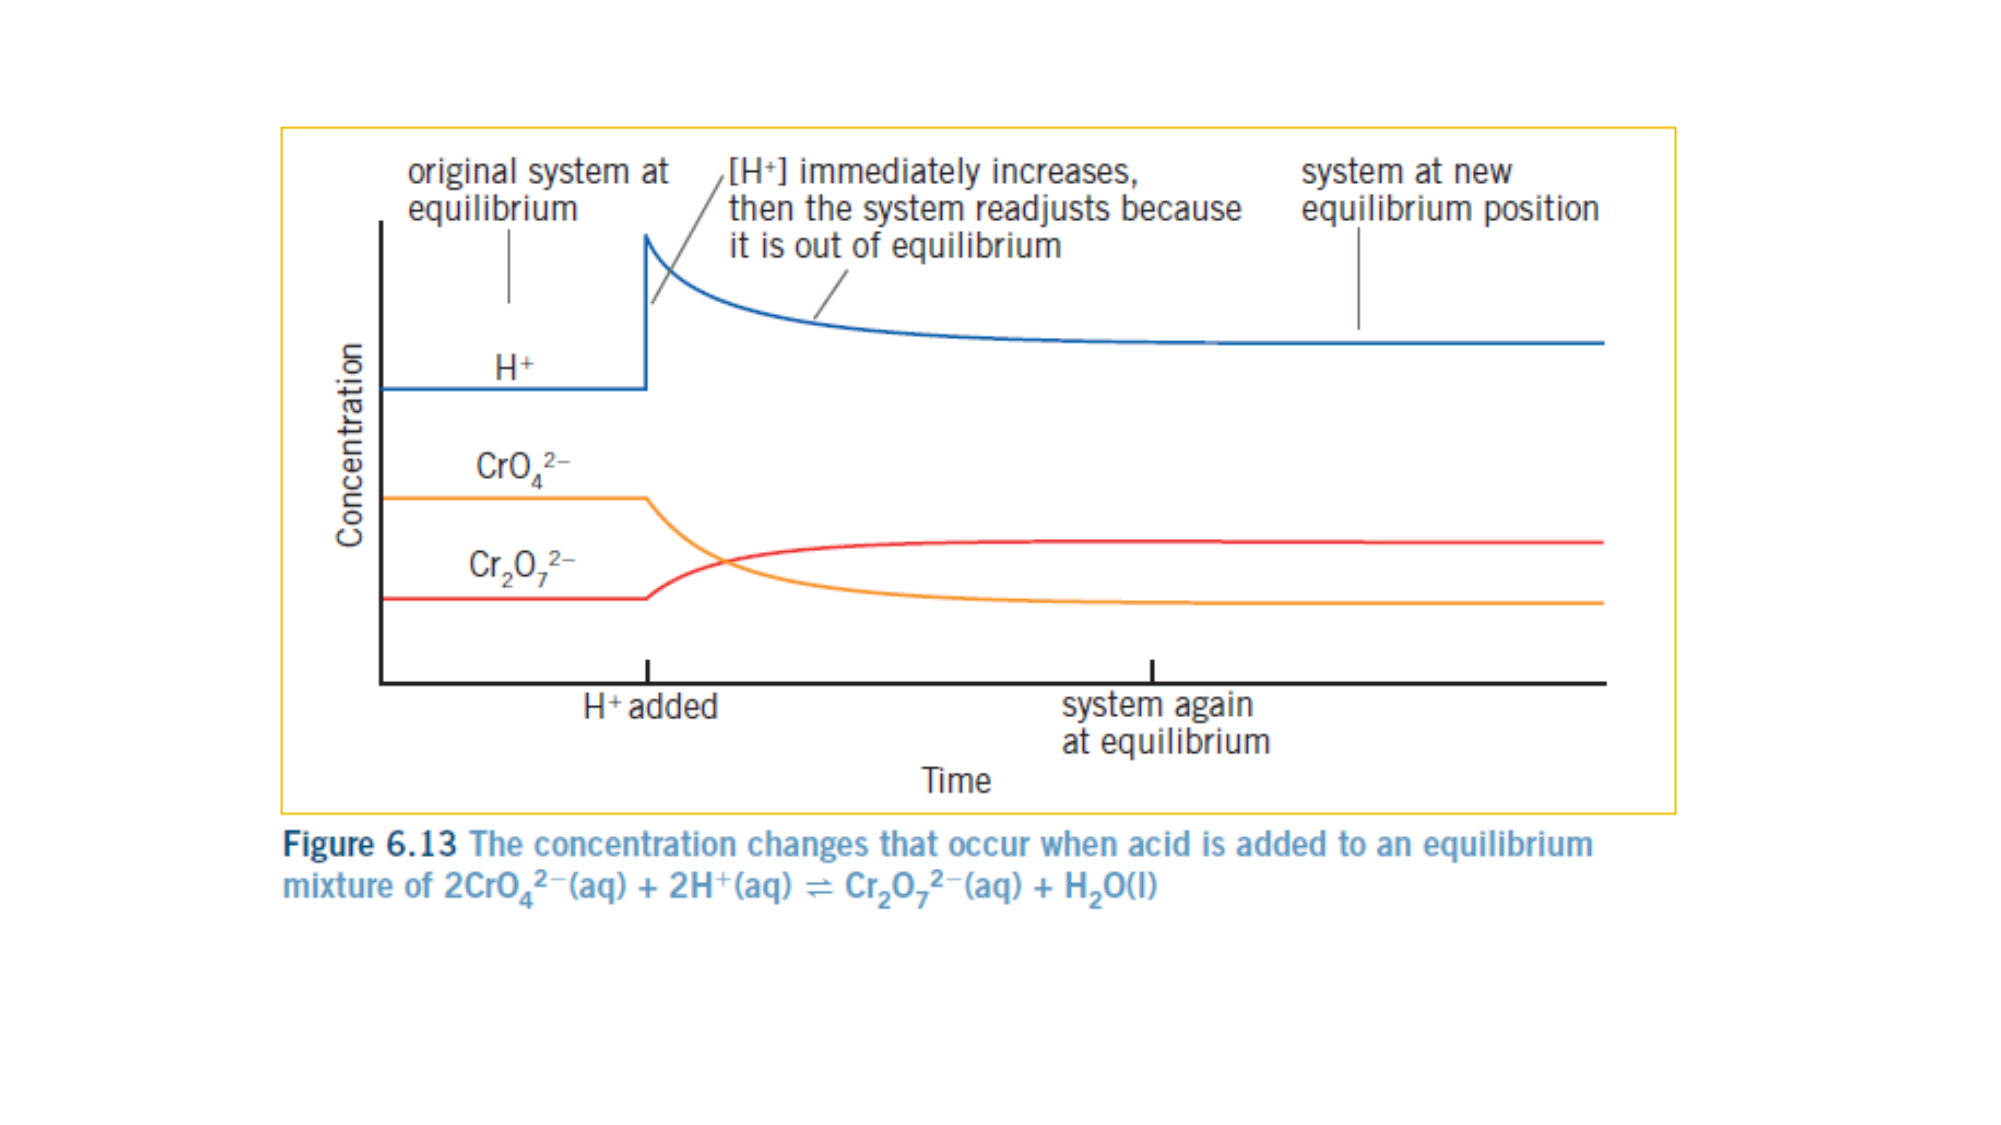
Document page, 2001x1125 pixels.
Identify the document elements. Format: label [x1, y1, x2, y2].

picture [279, 125, 1686, 929]
